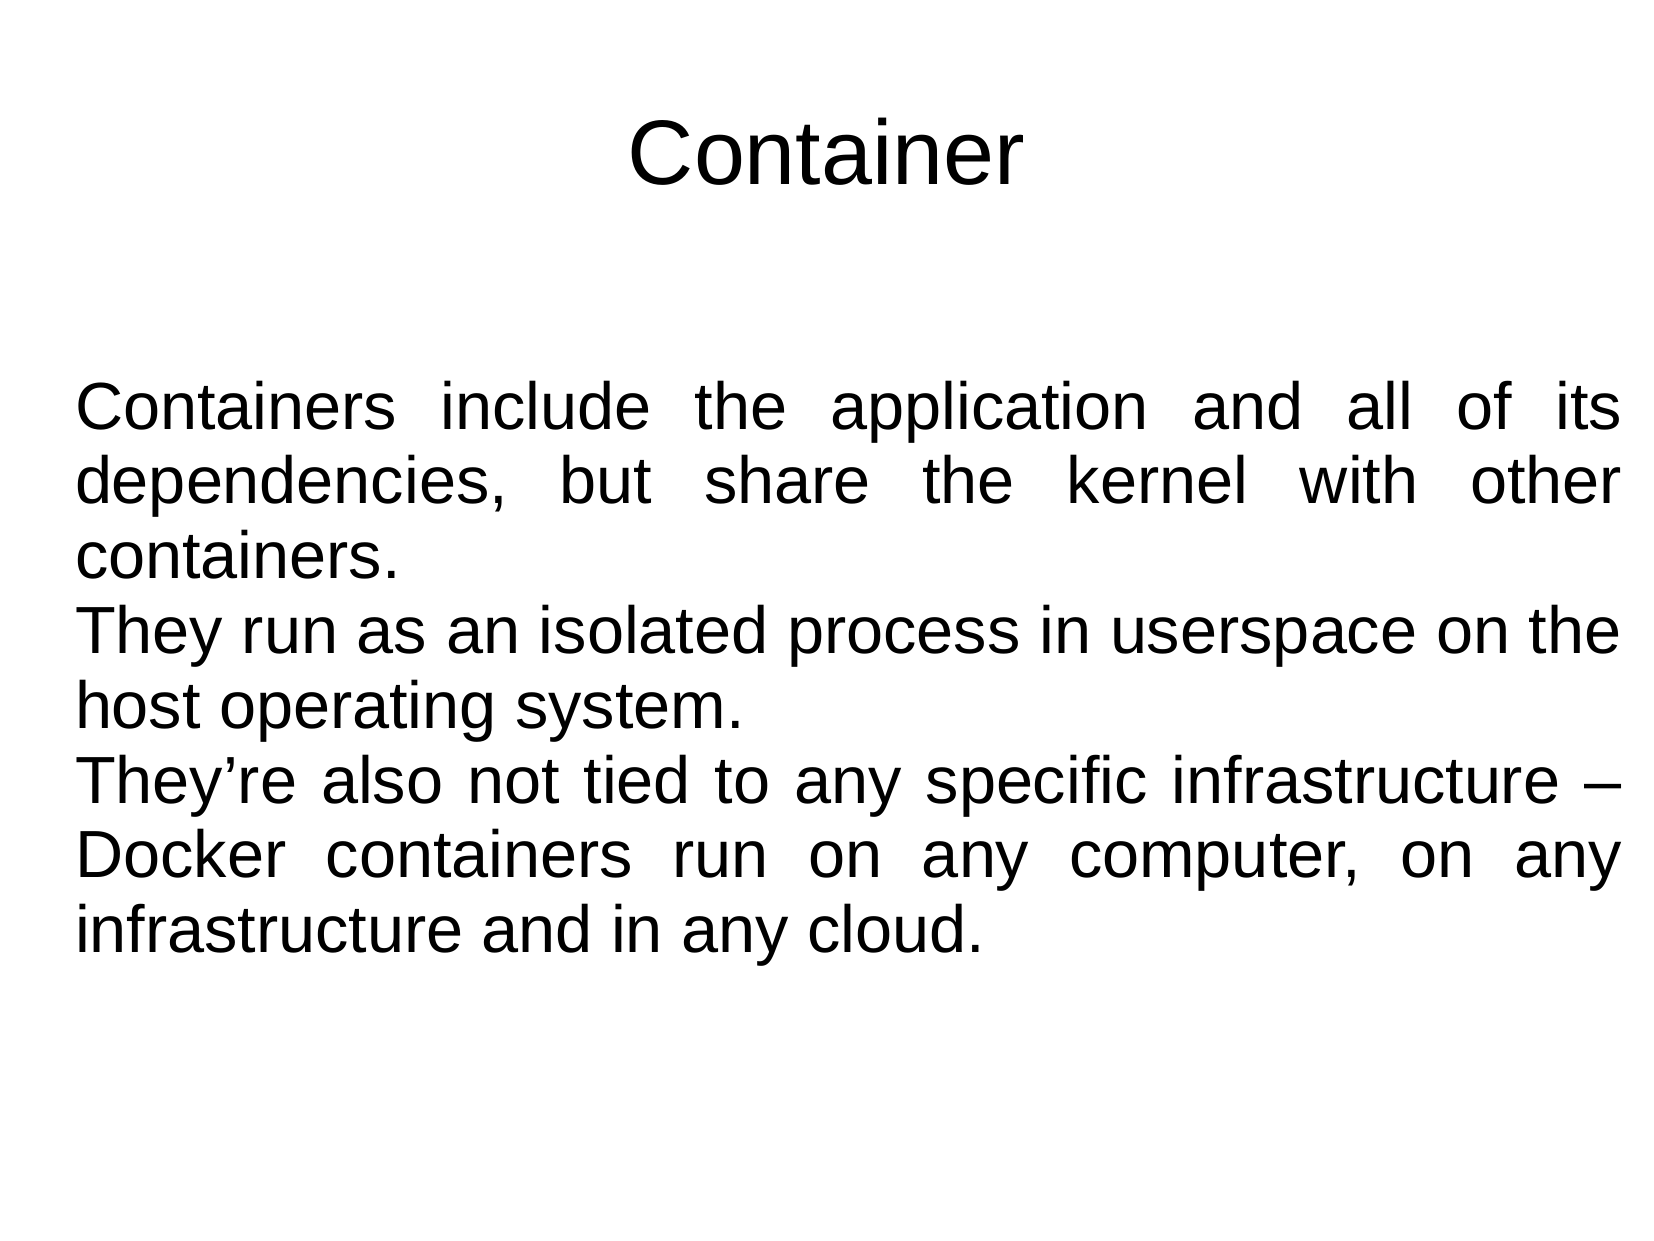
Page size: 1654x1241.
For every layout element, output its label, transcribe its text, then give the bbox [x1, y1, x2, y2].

subtitle Containers include the application and all of its dependencies, but share the kernel with other containers. They run as an isolated process in userspace on the host operating system. They’re also not tied to any specific infrastructure – Docker containers run on any computer, on any infrastructure and in any cloud. [75, 270, 1624, 991]
title Container [82, 49, 1571, 257]
